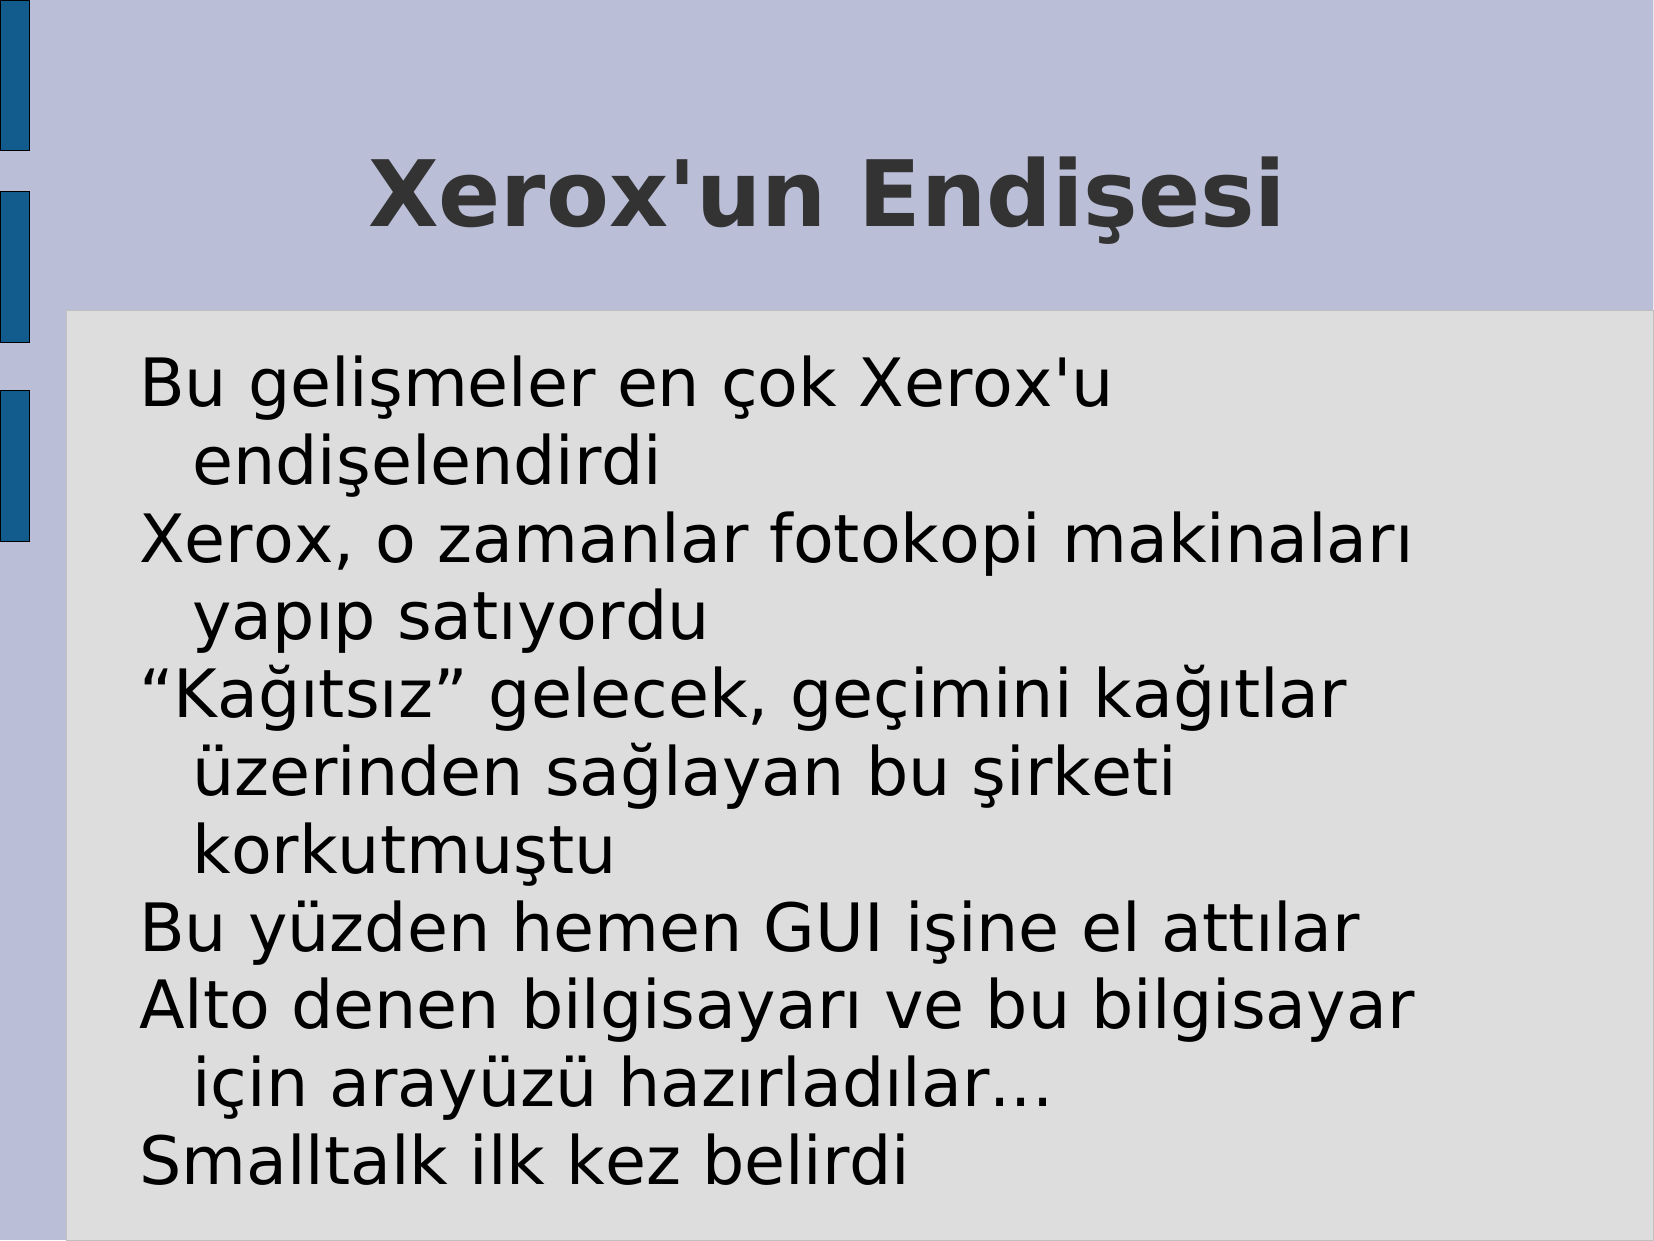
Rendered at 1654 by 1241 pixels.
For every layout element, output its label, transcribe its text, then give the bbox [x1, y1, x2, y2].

list Bu gelişmeler en çok Xerox'u endişelendirdi Xerox, o zamanlar fotokopi makinaları yapıp satıyordu “Kağıtsız” gelecek, geçimini kağıtlar üzerinden sağlayan bu şirketi korkutmuştu Bu yüzden hemen GUI işine el attılar Alto denen bilgisayarı ve bu bilgisayar için arayüzü hazırladılar... Smalltalk ilk kez belirdi [121, 344, 1534, 1201]
title Xerox'un Endişesi [121, 91, 1534, 299]
